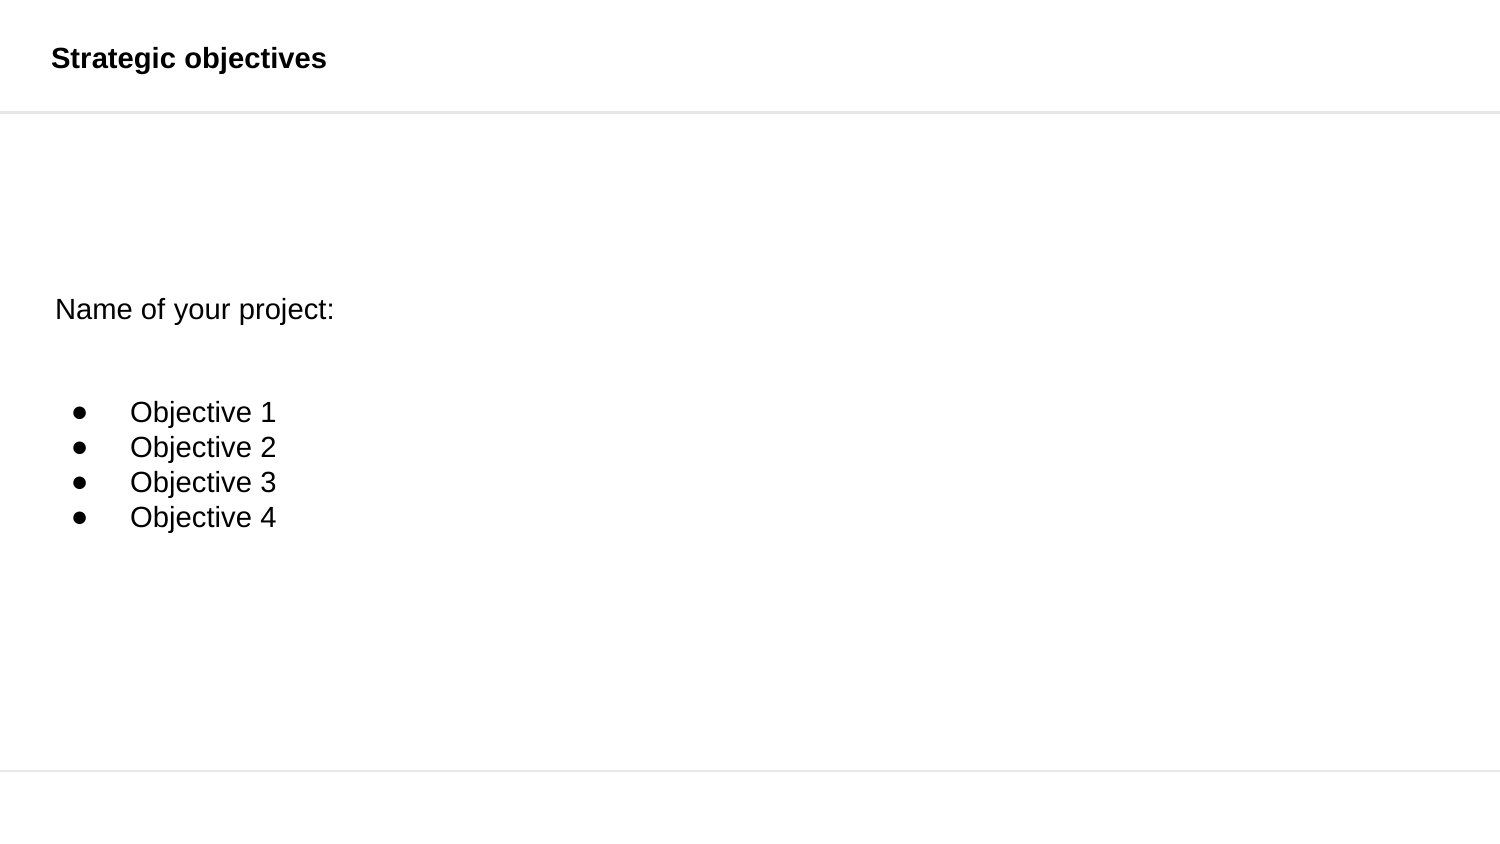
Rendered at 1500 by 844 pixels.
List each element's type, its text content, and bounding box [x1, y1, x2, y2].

list Name of your project: Objective 1 Objective 2 Objective 3 Objective 4 [43, 135, 1382, 689]
title Strategic objectives [39, 15, 524, 98]
